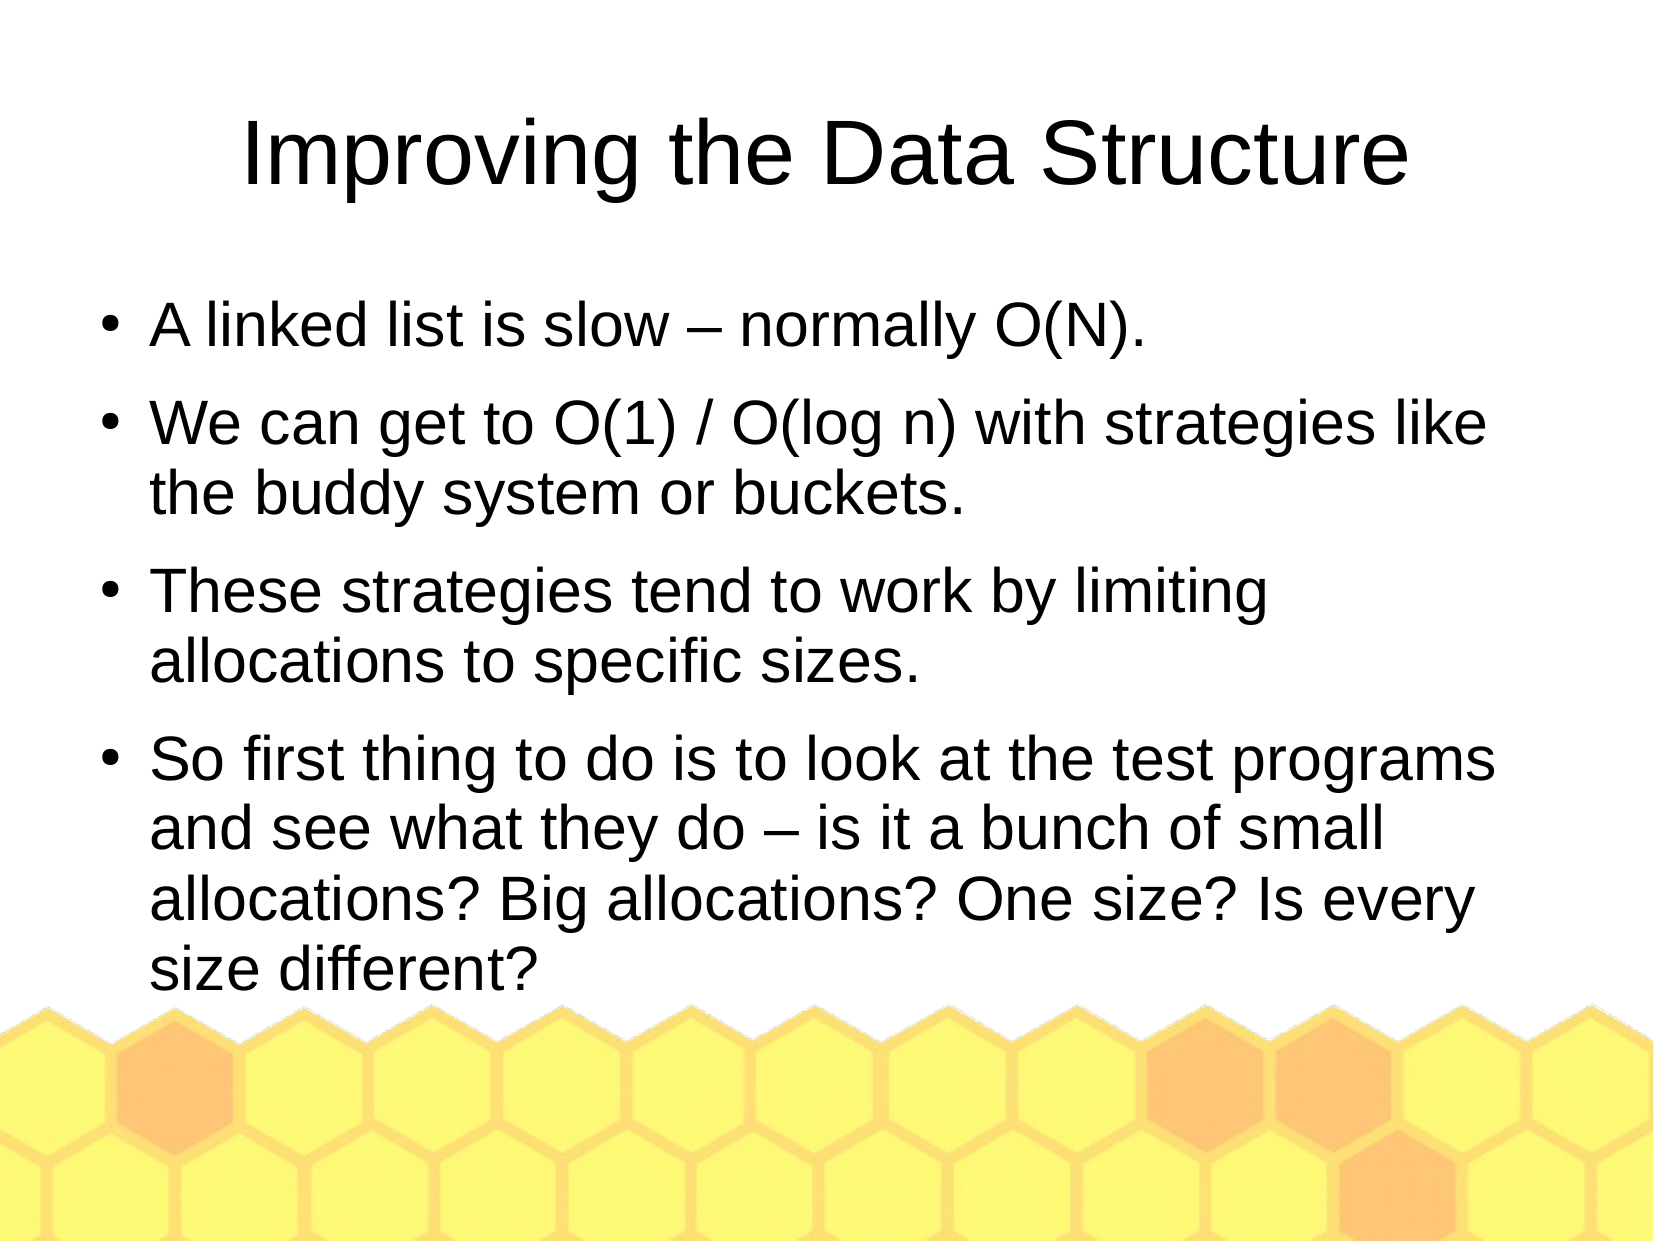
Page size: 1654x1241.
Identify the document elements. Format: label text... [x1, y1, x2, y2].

list A linked list is slow – normally O(N). We can get to O(1) / O(log n) with strategies like the buddy system or buckets. These strategies tend to work by limiting allocations to specific sizes. So first thing to do is to look at the test programs and see what they do – is it a bunch of small allocations? Big allocations? One size? Is every size different? [82, 290, 1571, 1010]
title Improving the Data Structure [82, 49, 1571, 257]
picture [0, 1001, 1654, 1241]
